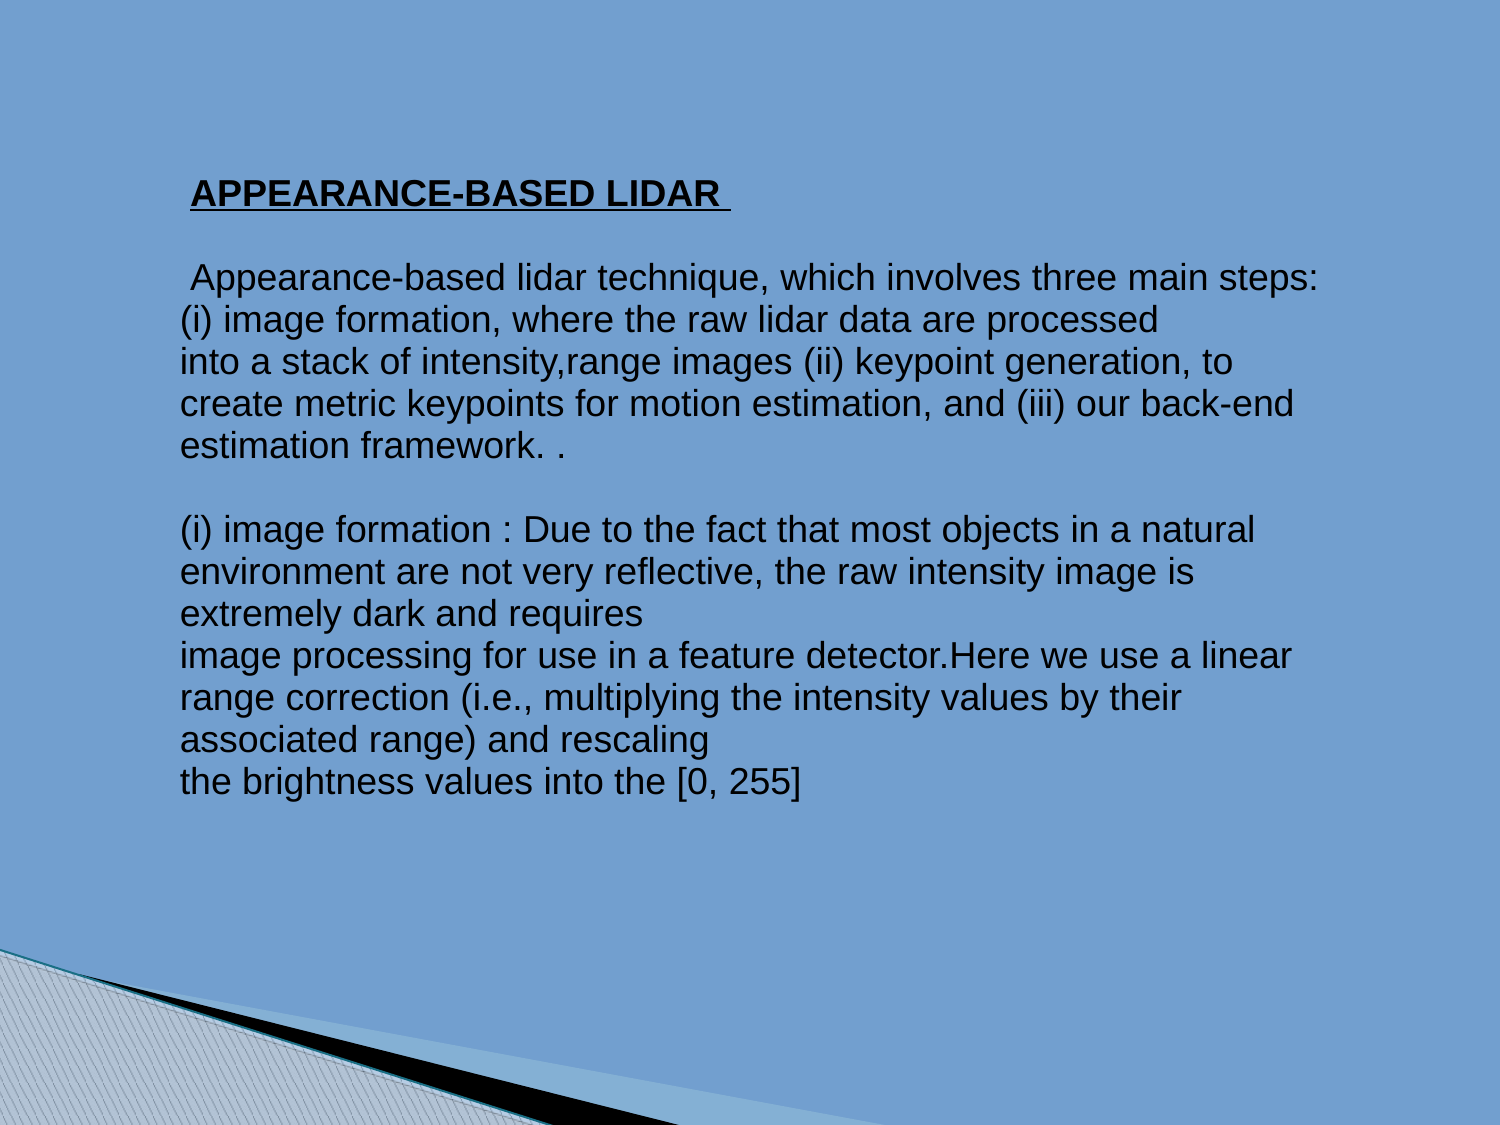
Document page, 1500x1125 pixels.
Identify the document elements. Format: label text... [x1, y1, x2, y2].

text_box APPEARANCE-BASED LIDAR Appearance-based lidar technique, which involves three main steps: (i) image formation, where the raw lidar data are processed into a stack of intensity,range images (ii) keypoint generation, to create metric keypoints for motion estimation, and (iii) our back-end estimation framework. . (i) image formation : Due to the fact that most objects in a natural environment are not very reflective, the raw intensity image is extremely dark and requires image processing for use in a feature detector.Here we use a linear range correction (i.e., multiplying the intensity values by their associated range) and rescaling the brightness values into the [0, 255] [165, 164, 1336, 1125]
